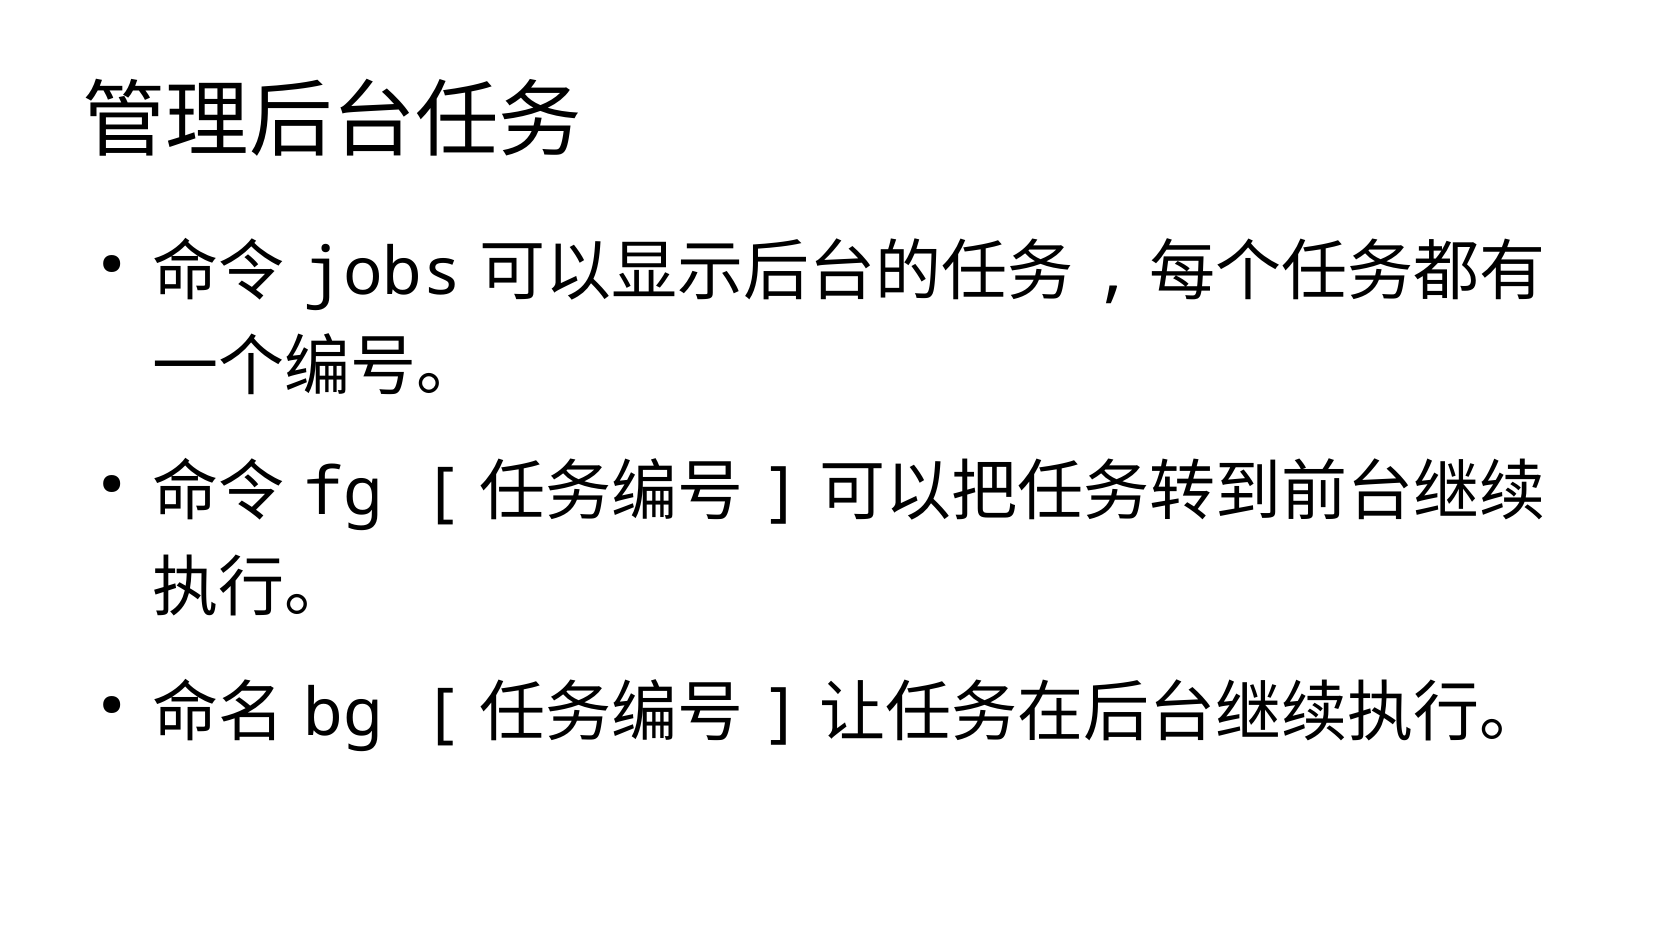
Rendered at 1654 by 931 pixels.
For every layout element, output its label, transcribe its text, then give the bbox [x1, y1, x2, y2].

title 管理后台任务 [82, 37, 1571, 189]
list 命令jobs可以显示后台的任务,每个任务都有一个编号。 命令fg [任务编号]可以把任务转到前台继续执行。 命名bg [任务编号]让任务在后台继续执行。 [82, 217, 1571, 758]
